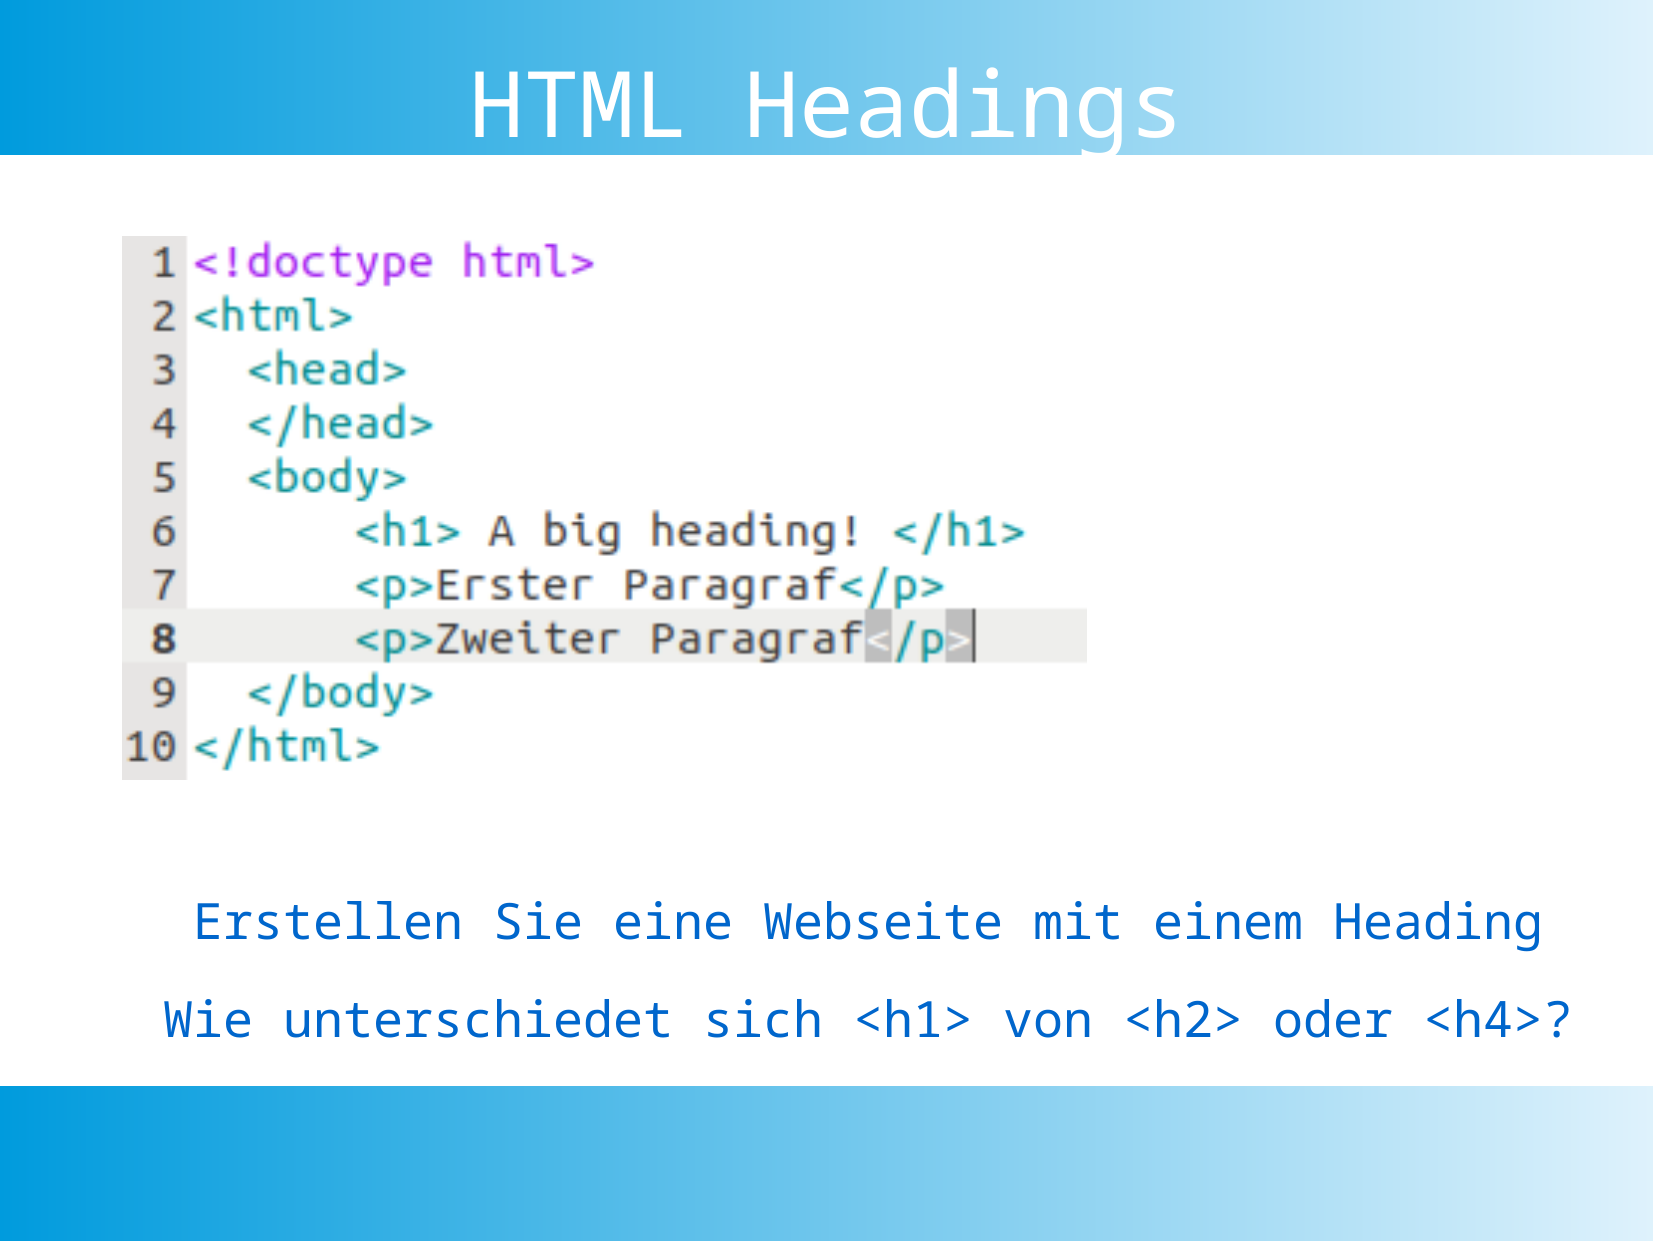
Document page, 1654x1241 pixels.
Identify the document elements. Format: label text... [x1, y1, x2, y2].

picture [122, 236, 1087, 780]
list Erstellen Sie eine Webseite mit einem Heading Wie unterschiedet sich <h1> von <h2> oder <h4>? [0, 885, 1654, 1040]
title HTML Headings [82, 40, 1571, 163]
